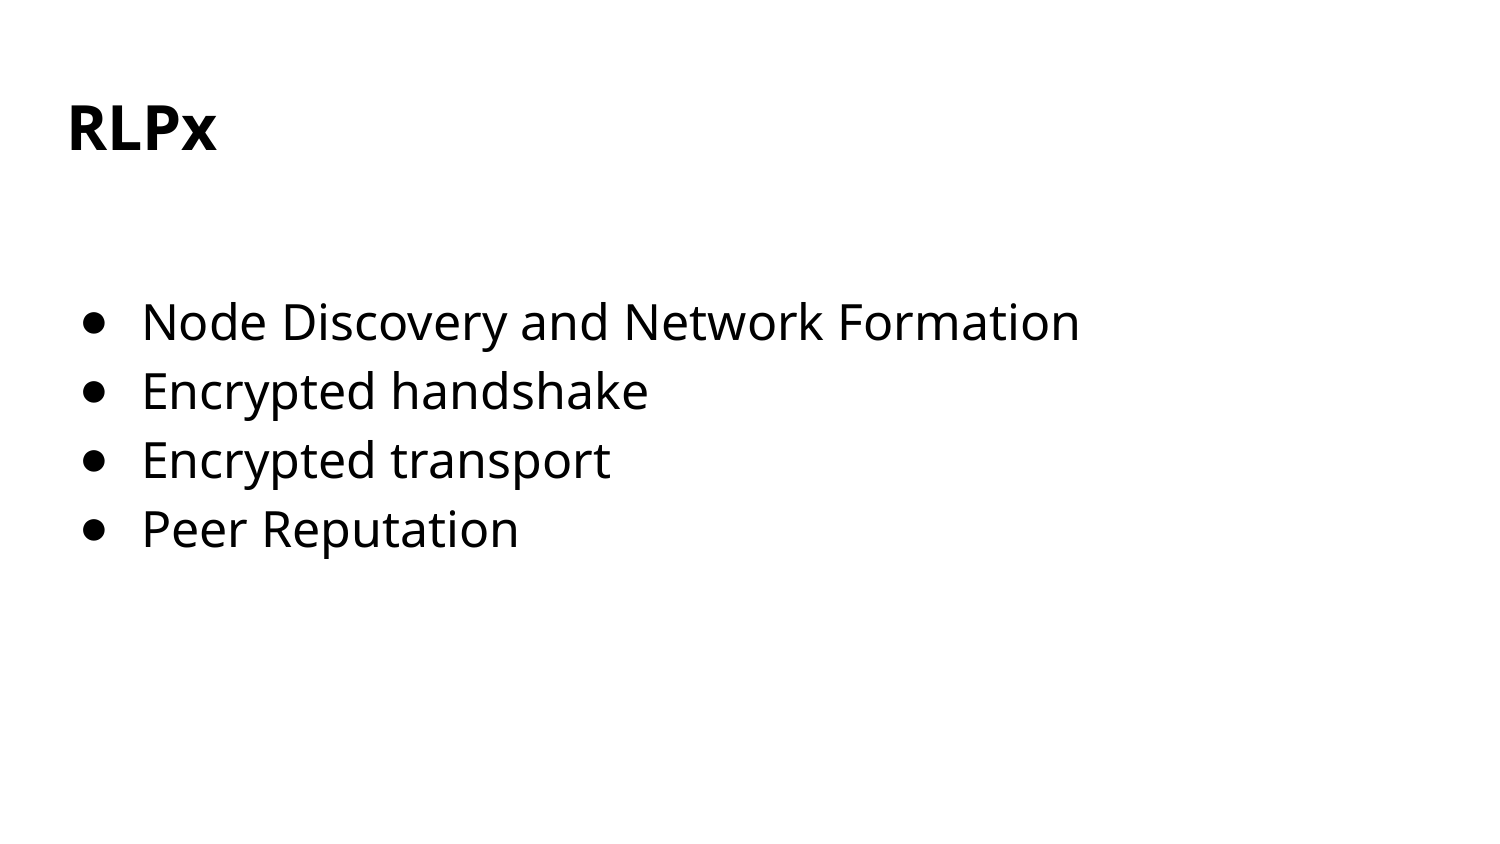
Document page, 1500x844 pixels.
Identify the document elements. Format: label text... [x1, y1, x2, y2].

title RLPx [51, 72, 1449, 176]
list Node Discovery and Network Formation Encrypted handshake Encrypted transport Peer Reputation [51, 266, 1449, 750]
